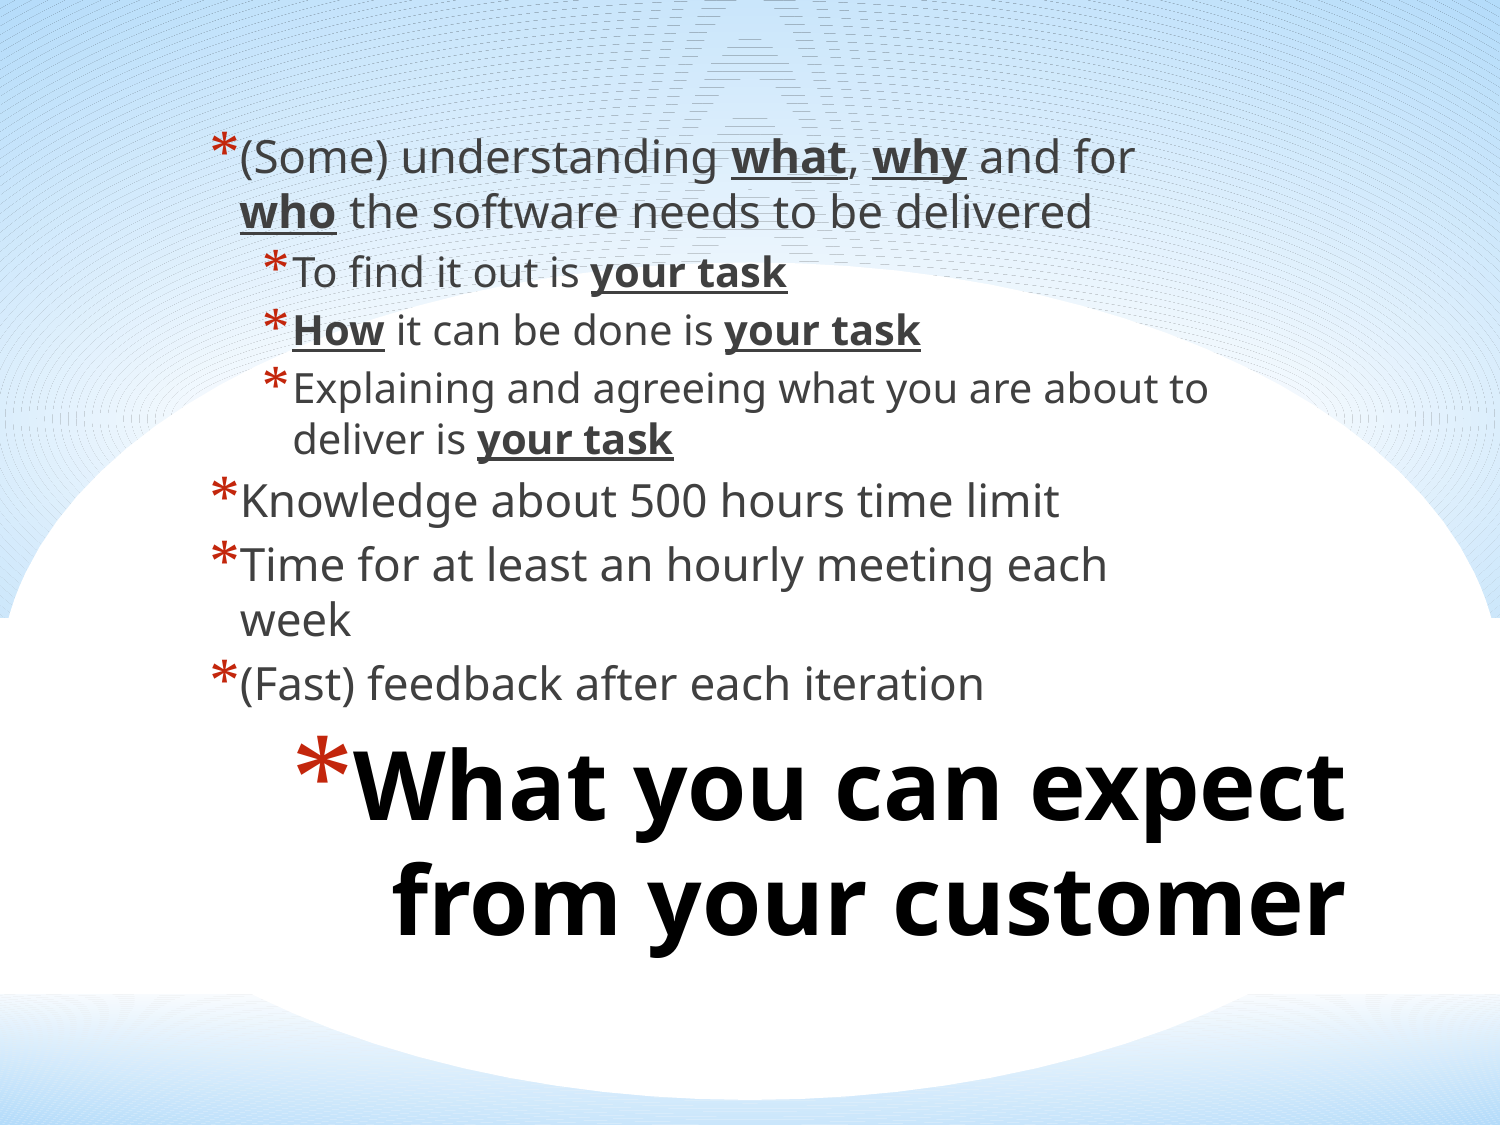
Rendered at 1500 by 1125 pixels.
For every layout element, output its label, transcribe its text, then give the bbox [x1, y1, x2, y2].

title What you can expect from your customer [110, 717, 1363, 905]
list (Some) understanding what, why and for who the software needs to be delivered To find it out is your task How it can be done is your task Explaining and agreeing what you are about to deliver is your task Knowledge about 500 hours time limit Time for at least an hourly meeting each week (Fast) feedback after each iteration [187, 120, 1238, 690]
